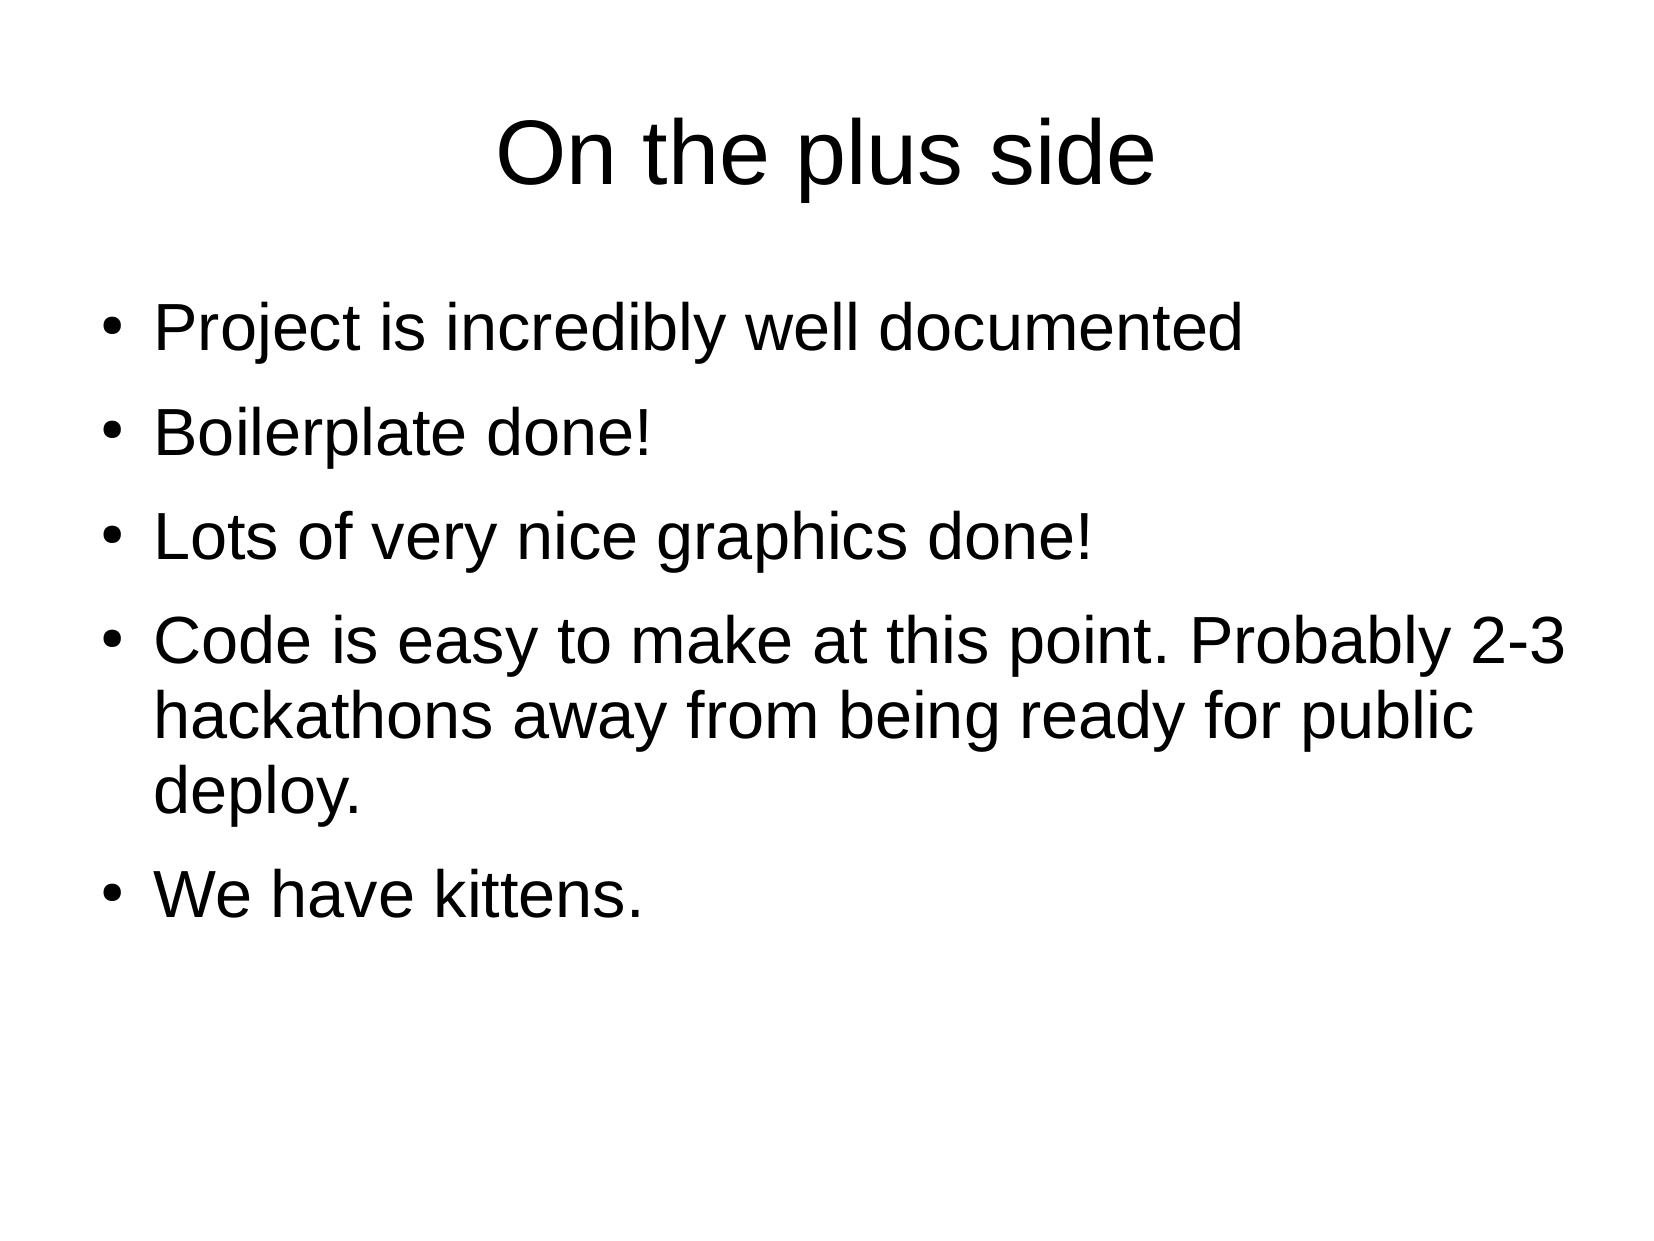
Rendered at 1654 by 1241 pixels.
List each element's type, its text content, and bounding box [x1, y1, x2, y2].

title On the plus side [82, 49, 1571, 257]
list Project is incredibly well documented Boilerplate done! Lots of very nice graphics done! Code is easy to make at this point. Probably 2-3 hackathons away from being ready for public deploy. We have kittens. [82, 290, 1571, 1109]
